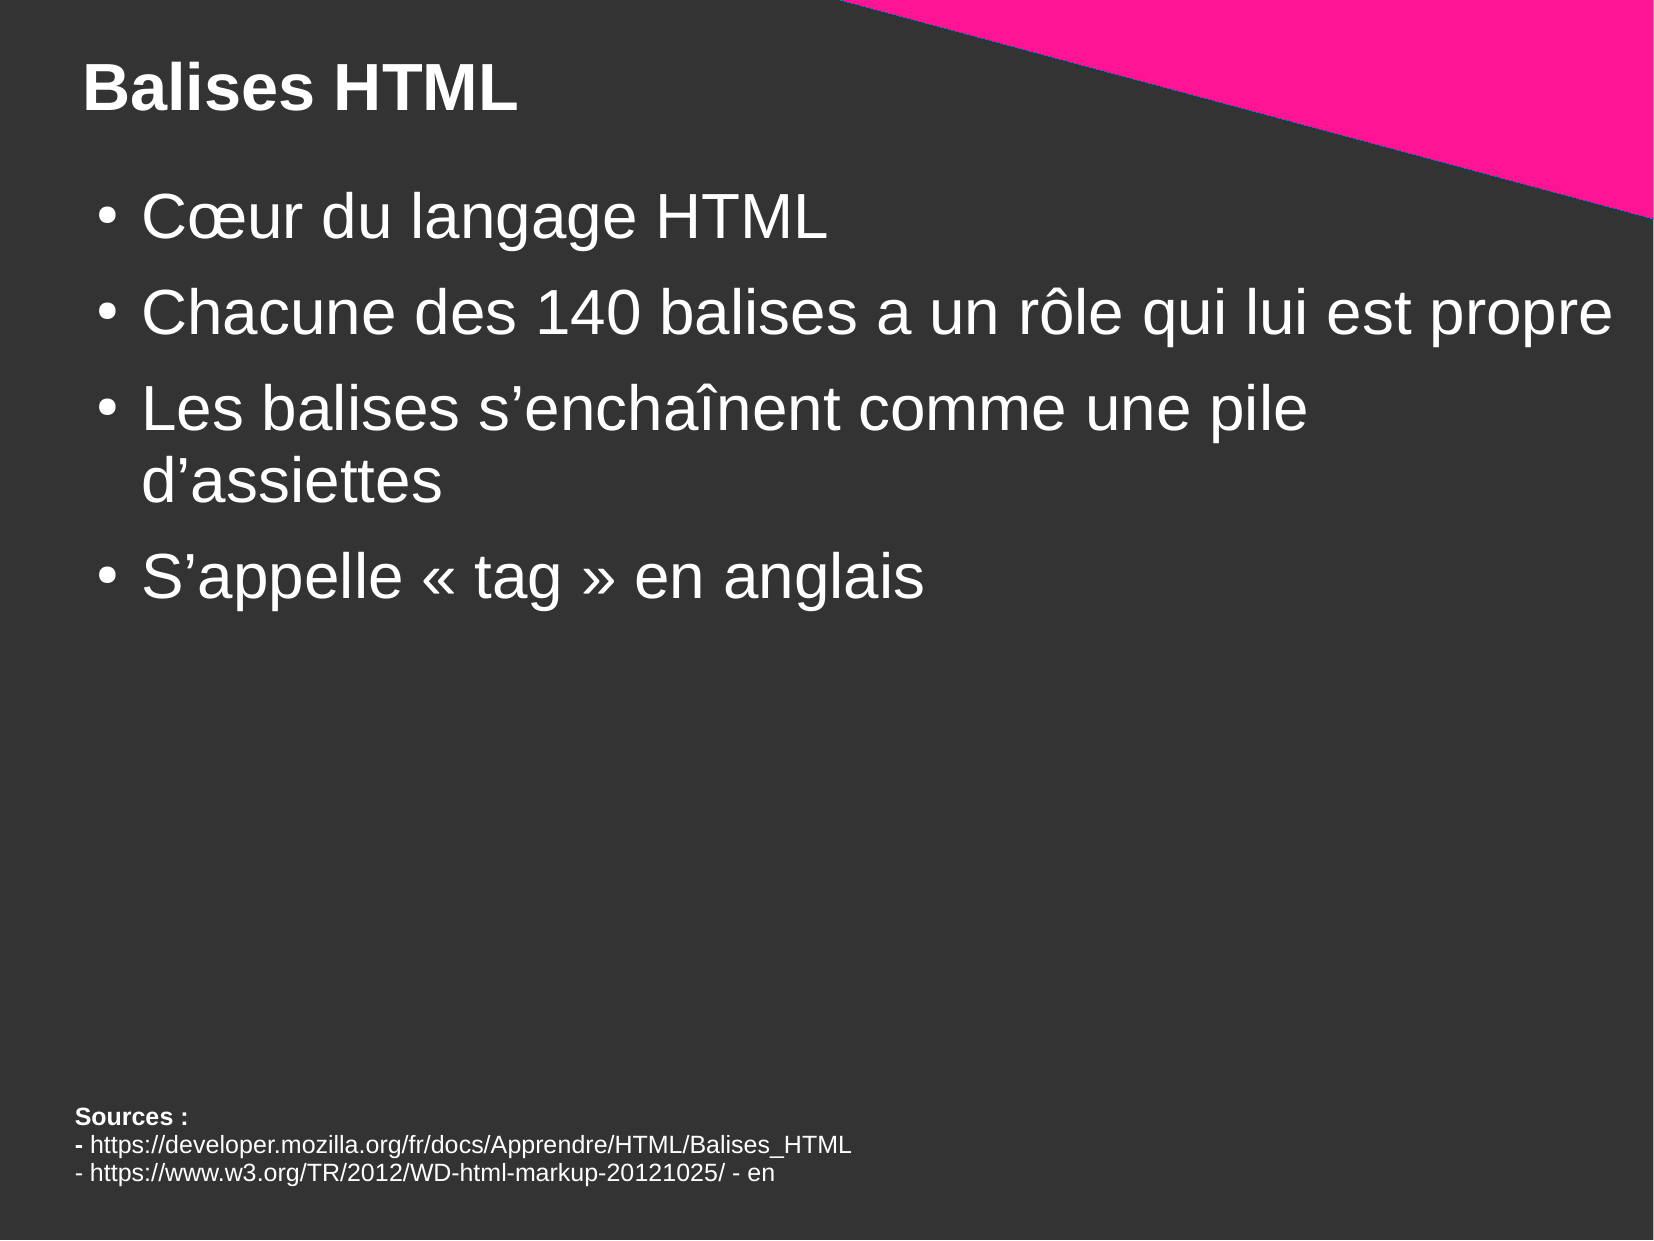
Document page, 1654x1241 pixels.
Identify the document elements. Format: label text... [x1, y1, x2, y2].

text_box Sources : - https://developer.mozilla.org/fr/docs/Apprendre/HTML/Balises_HTML - https://www.w3.org/TR/2012/WD-html-markup-20121025/ - en [60, 1095, 1546, 1208]
title Balises HTML [82, 49, 1405, 153]
text_box [840, 0, 1654, 219]
list Cœur du langage HTML Chacune des 140 balises a un rôle qui lui est propre Les balises s’enchaînent comme une pile d’assiettes S’appelle « tag » en anglais [81, 180, 1621, 676]
